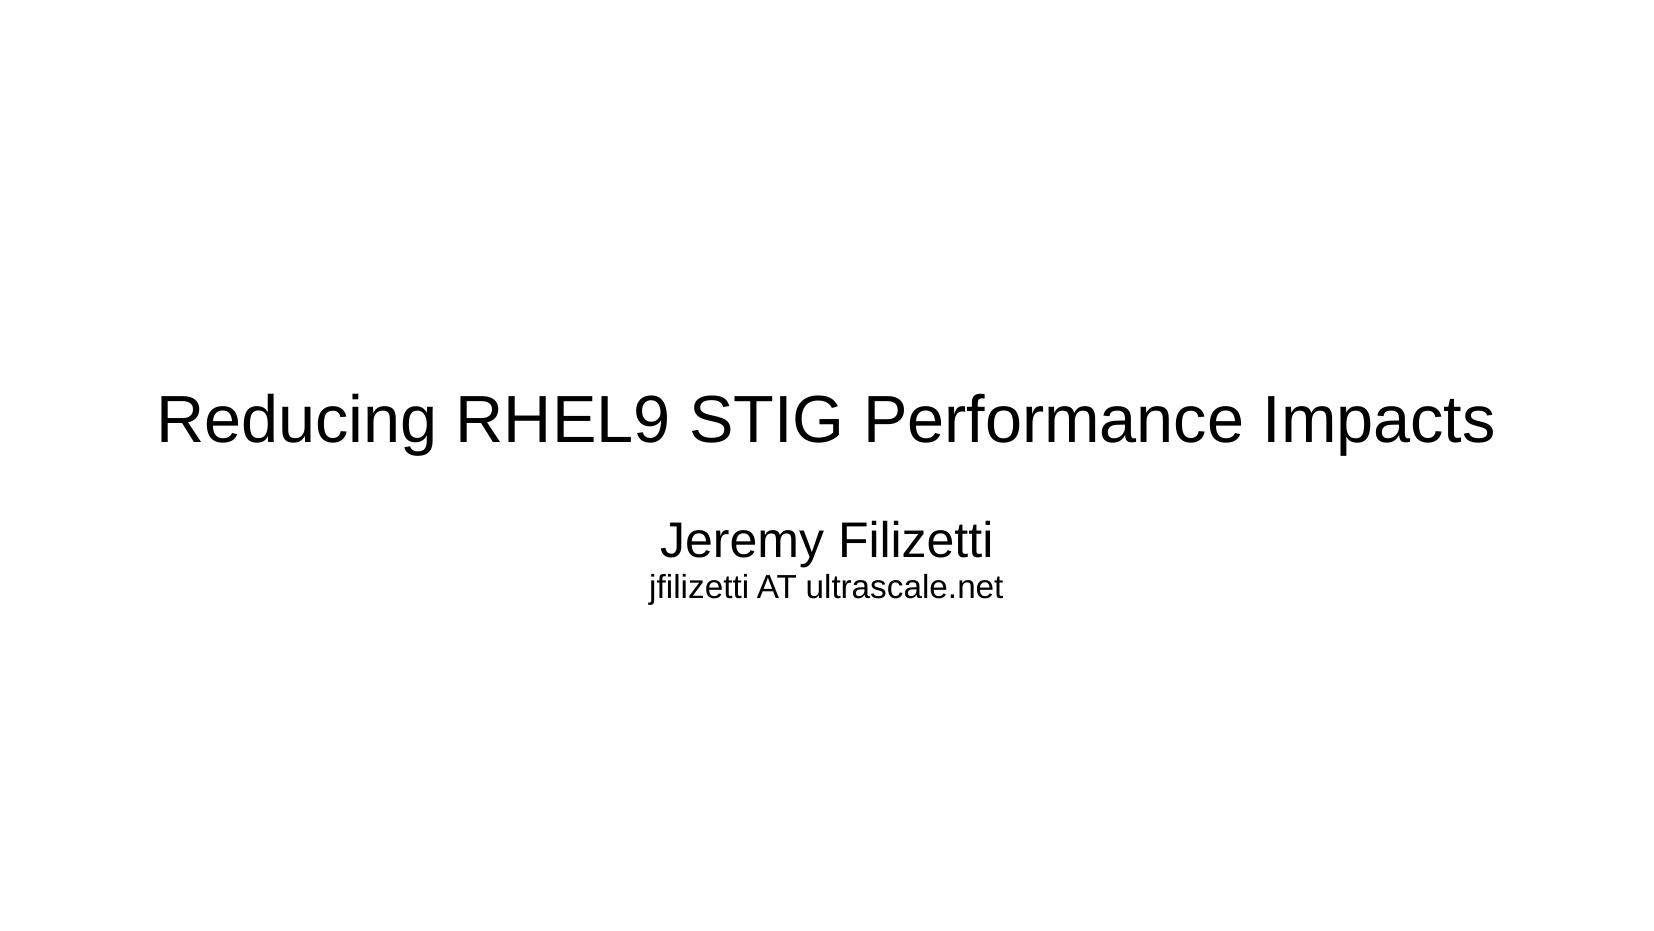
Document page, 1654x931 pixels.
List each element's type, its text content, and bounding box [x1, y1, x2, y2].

subtitle Reducing RHEL9 STIG Performance Impacts Jeremy Filizetti jfilizetti AT ultrascale.net [82, 107, 1571, 828]
